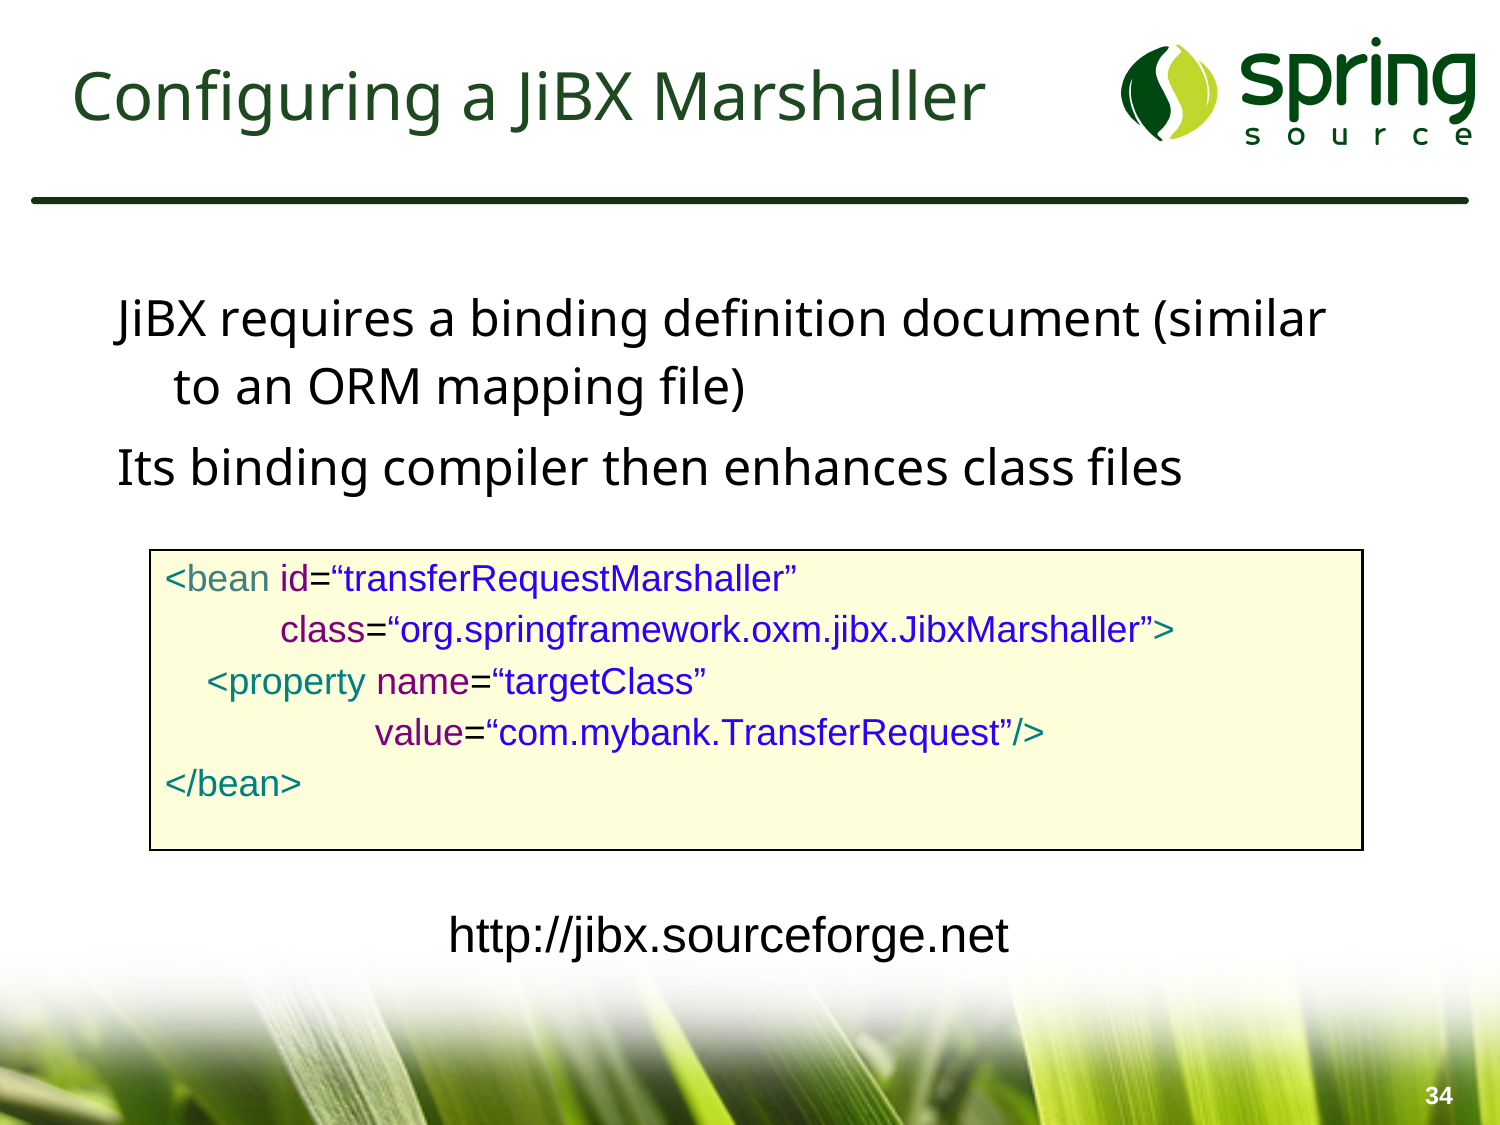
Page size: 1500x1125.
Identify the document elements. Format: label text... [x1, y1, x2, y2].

list JiBX requires a binding definition document (similar to an ORM mapping file) Its binding compiler then enhances class files [103, 275, 1394, 938]
title Configuring a JiBX Marshaller [56, 13, 1089, 176]
text_box <bean id=“transferRequestMarshaller” class=“org.springframework.oxm.jibx.JibxMarshaller”> <property name=“targetClass” value=“com.mybank.TransferRequest”/> </bean> [150, 549, 1363, 850]
picture [1121, 37, 1475, 145]
picture [0, 944, 1500, 1125]
text_box http://jibx.sourceforge.net [433, 899, 1025, 972]
